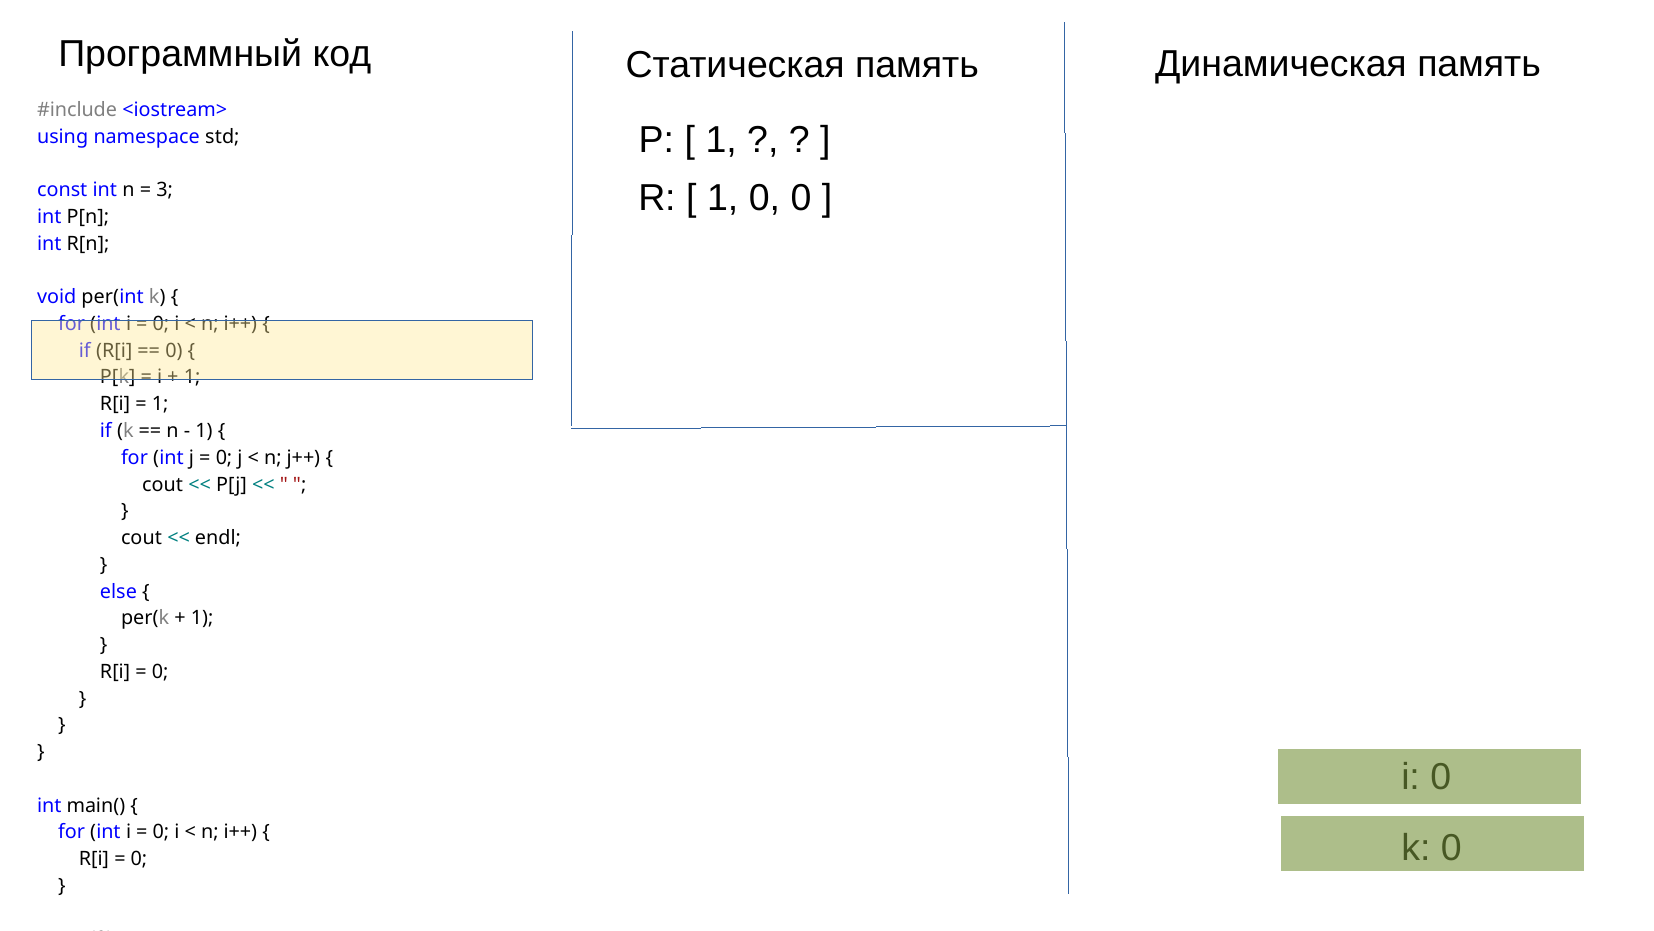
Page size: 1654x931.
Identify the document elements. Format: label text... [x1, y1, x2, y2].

text_box R: [ 1, 0, 0 ] [623, 169, 848, 227]
text_box [1279, 814, 1587, 874]
text_box [1276, 746, 1584, 806]
text_box [31, 320, 533, 380]
text_box Динамическая память [1140, 34, 1557, 92]
text_box #include <iostream> using namespace std; const int n = 3; int P[n]; int R[n]; void per(int k) { for (int i = 0; i < n; i++) { if (R[i] == 0) { P[k] = i + 1; R[i] = 1; if (k == n - 1) { for (int j = 0; j < n; j++) { cout << P[j] << " "; } cout << endl; } else { per(k + 1); } R[i] = 0; } } } int main() { for (int i = 0; i < n; i++) { R[i] = 0; } per(0); return 0; } [22, 88, 570, 907]
text_box Программный код [43, 25, 387, 83]
text_box P: [ 1, ?, ? ] [623, 111, 846, 168]
text_box Статическая память [610, 35, 995, 93]
